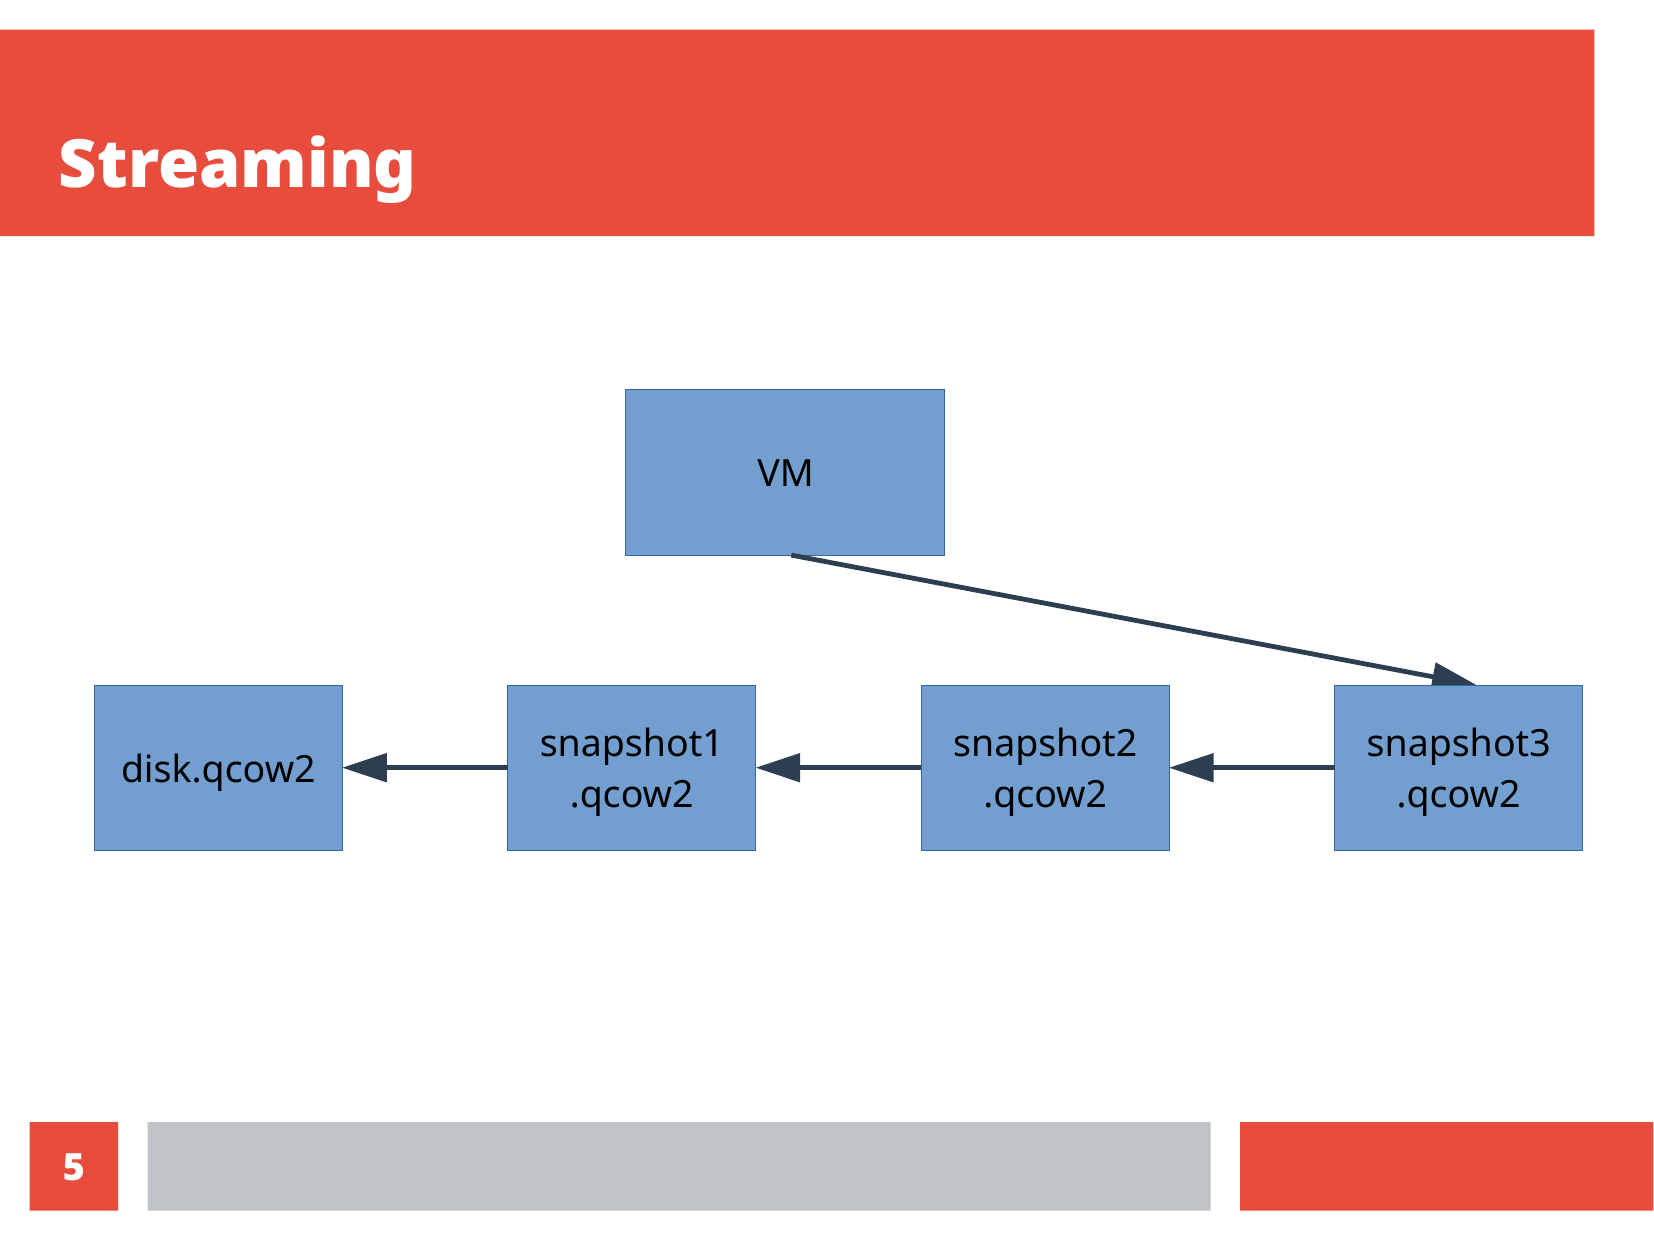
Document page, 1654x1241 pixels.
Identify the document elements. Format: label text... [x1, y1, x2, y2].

text_box snapshot1 .qcow2 [507, 685, 756, 851]
text_box snapshot3 .qcow2 [1334, 685, 1583, 851]
title Streaming [59, 59, 1595, 207]
text_box VM [625, 389, 945, 556]
text_box disk.qcow2 [94, 685, 343, 851]
text_box snapshot2 .qcow2 [921, 685, 1170, 851]
